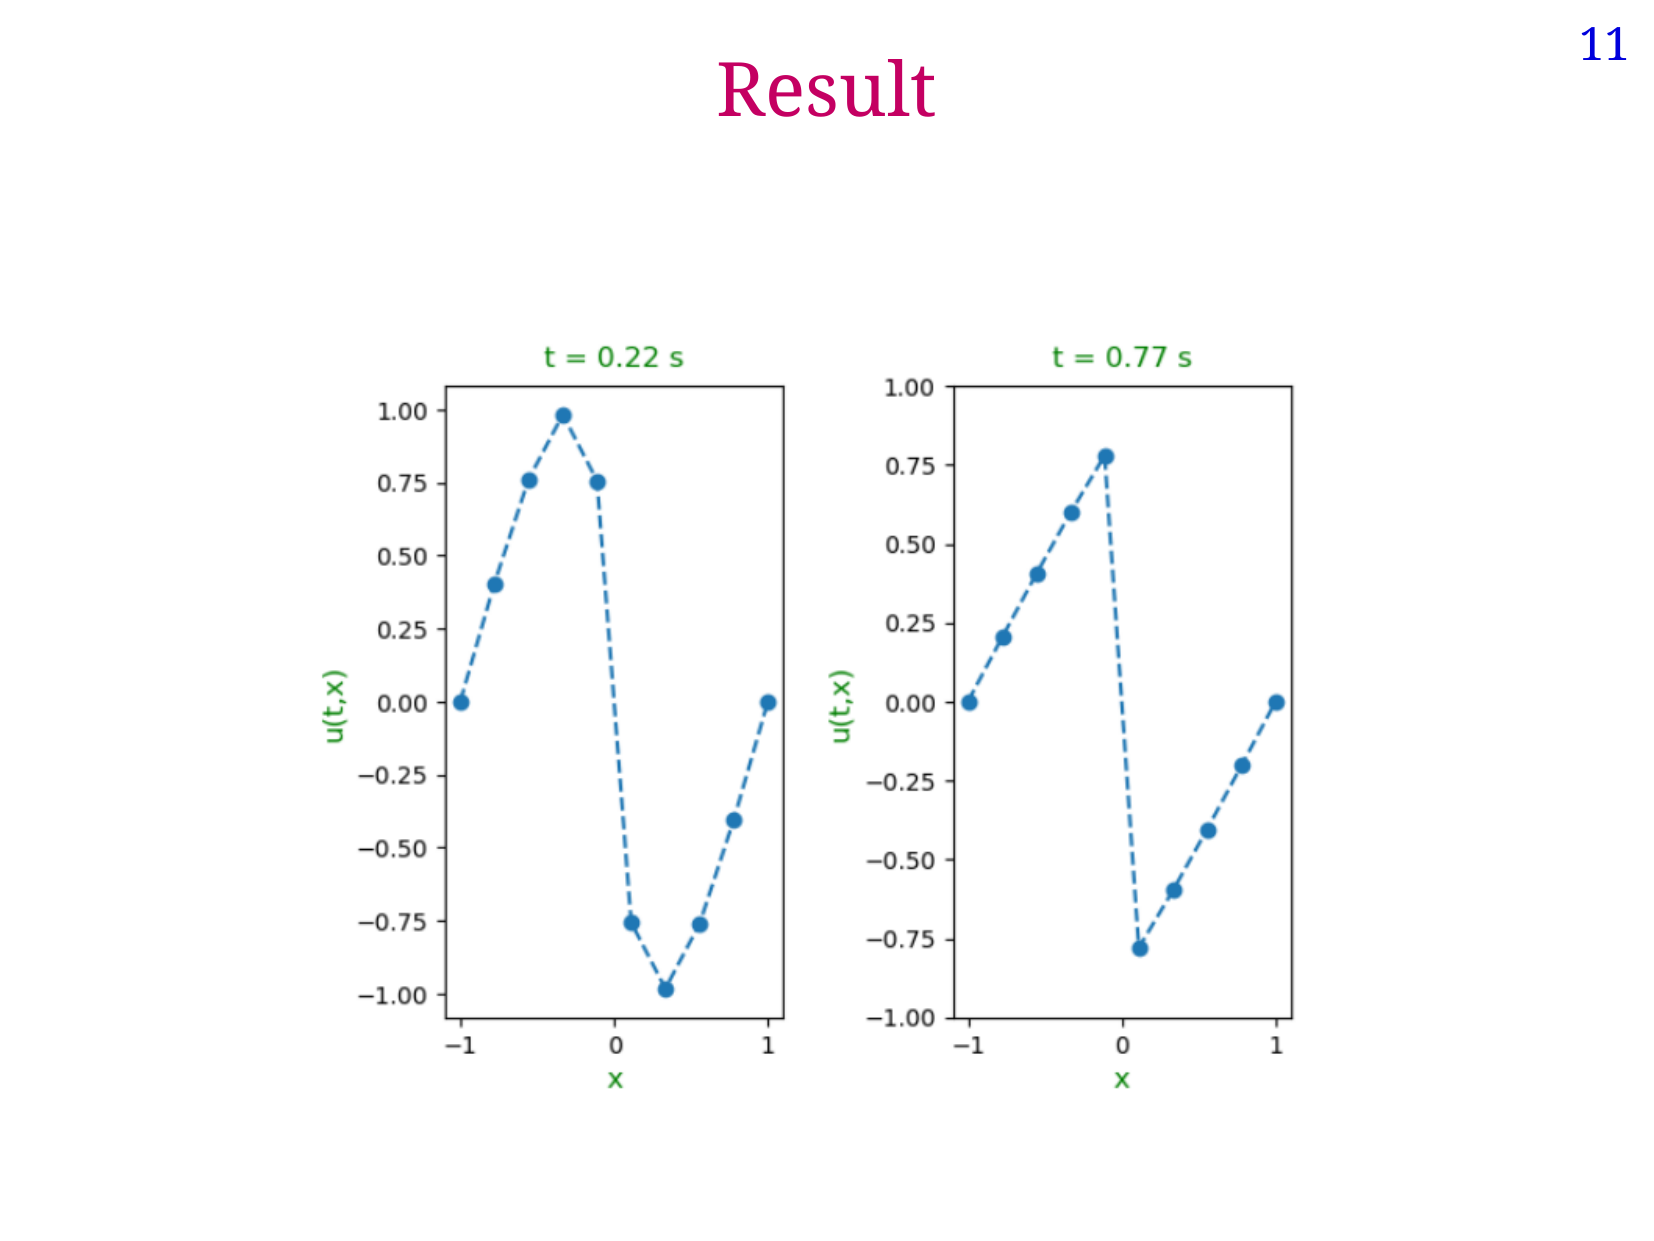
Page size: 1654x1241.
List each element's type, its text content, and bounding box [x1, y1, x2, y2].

picture [310, 339, 1313, 1104]
title Result [59, 29, 1595, 148]
